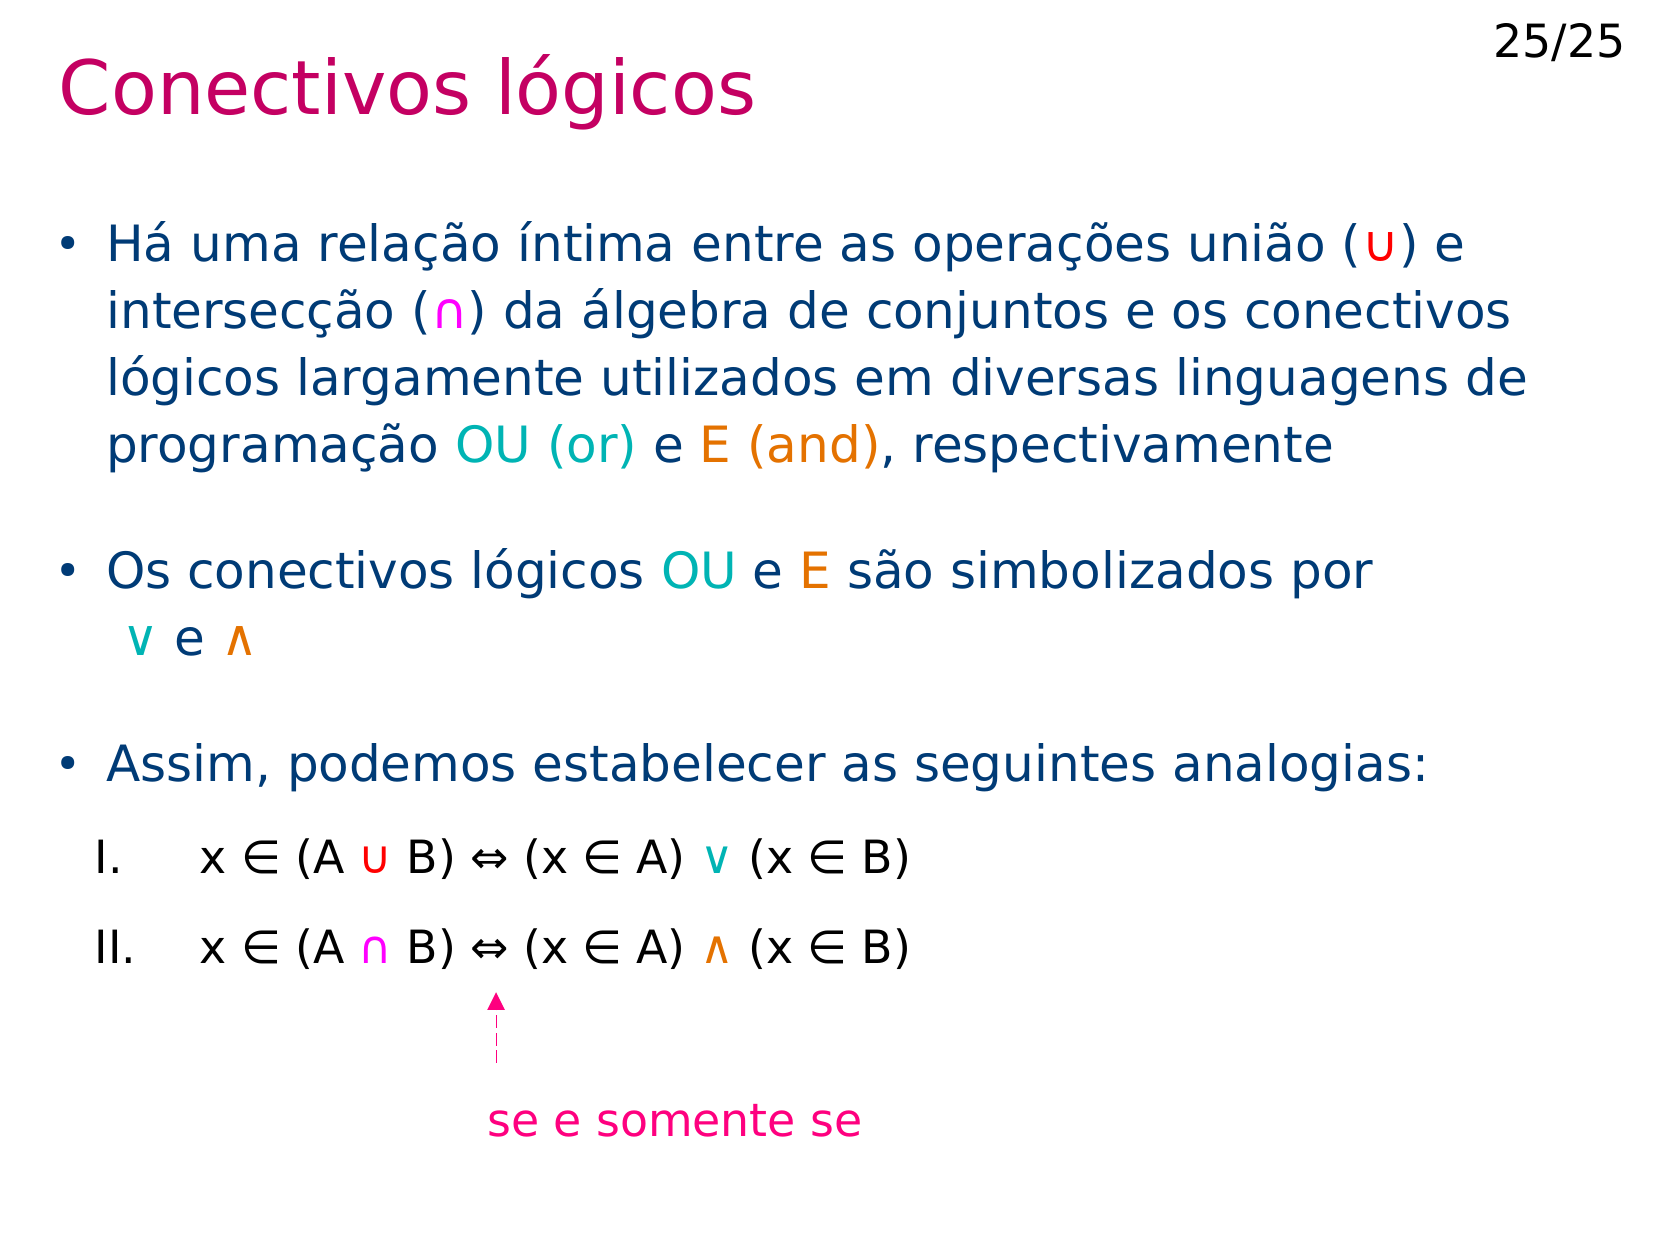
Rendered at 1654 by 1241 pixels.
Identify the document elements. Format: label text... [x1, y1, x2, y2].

text_box se e somente se [472, 1086, 878, 1155]
list Há uma relação íntima entre as operações união (∪) e intersecção (∩) da álgebra de conjuntos e os conectivos lógicos largamente utilizados em diversas linguagens de programação OU (or) e E (and), respectivamente Os conectivos lógicos OU e E são simbolizados por ∨ e ∧ Assim, podemos estabelecer as seguintes analogias: x ∈ (A ∪ B) ⇔ (x ∈ A) ∨ (x ∈ B) x ∈ (A ∩ B) ⇔ (x ∈ A) ∧ (x ∈ B) [59, 206, 1625, 1211]
title Conectivos lógicos [59, 29, 1625, 148]
